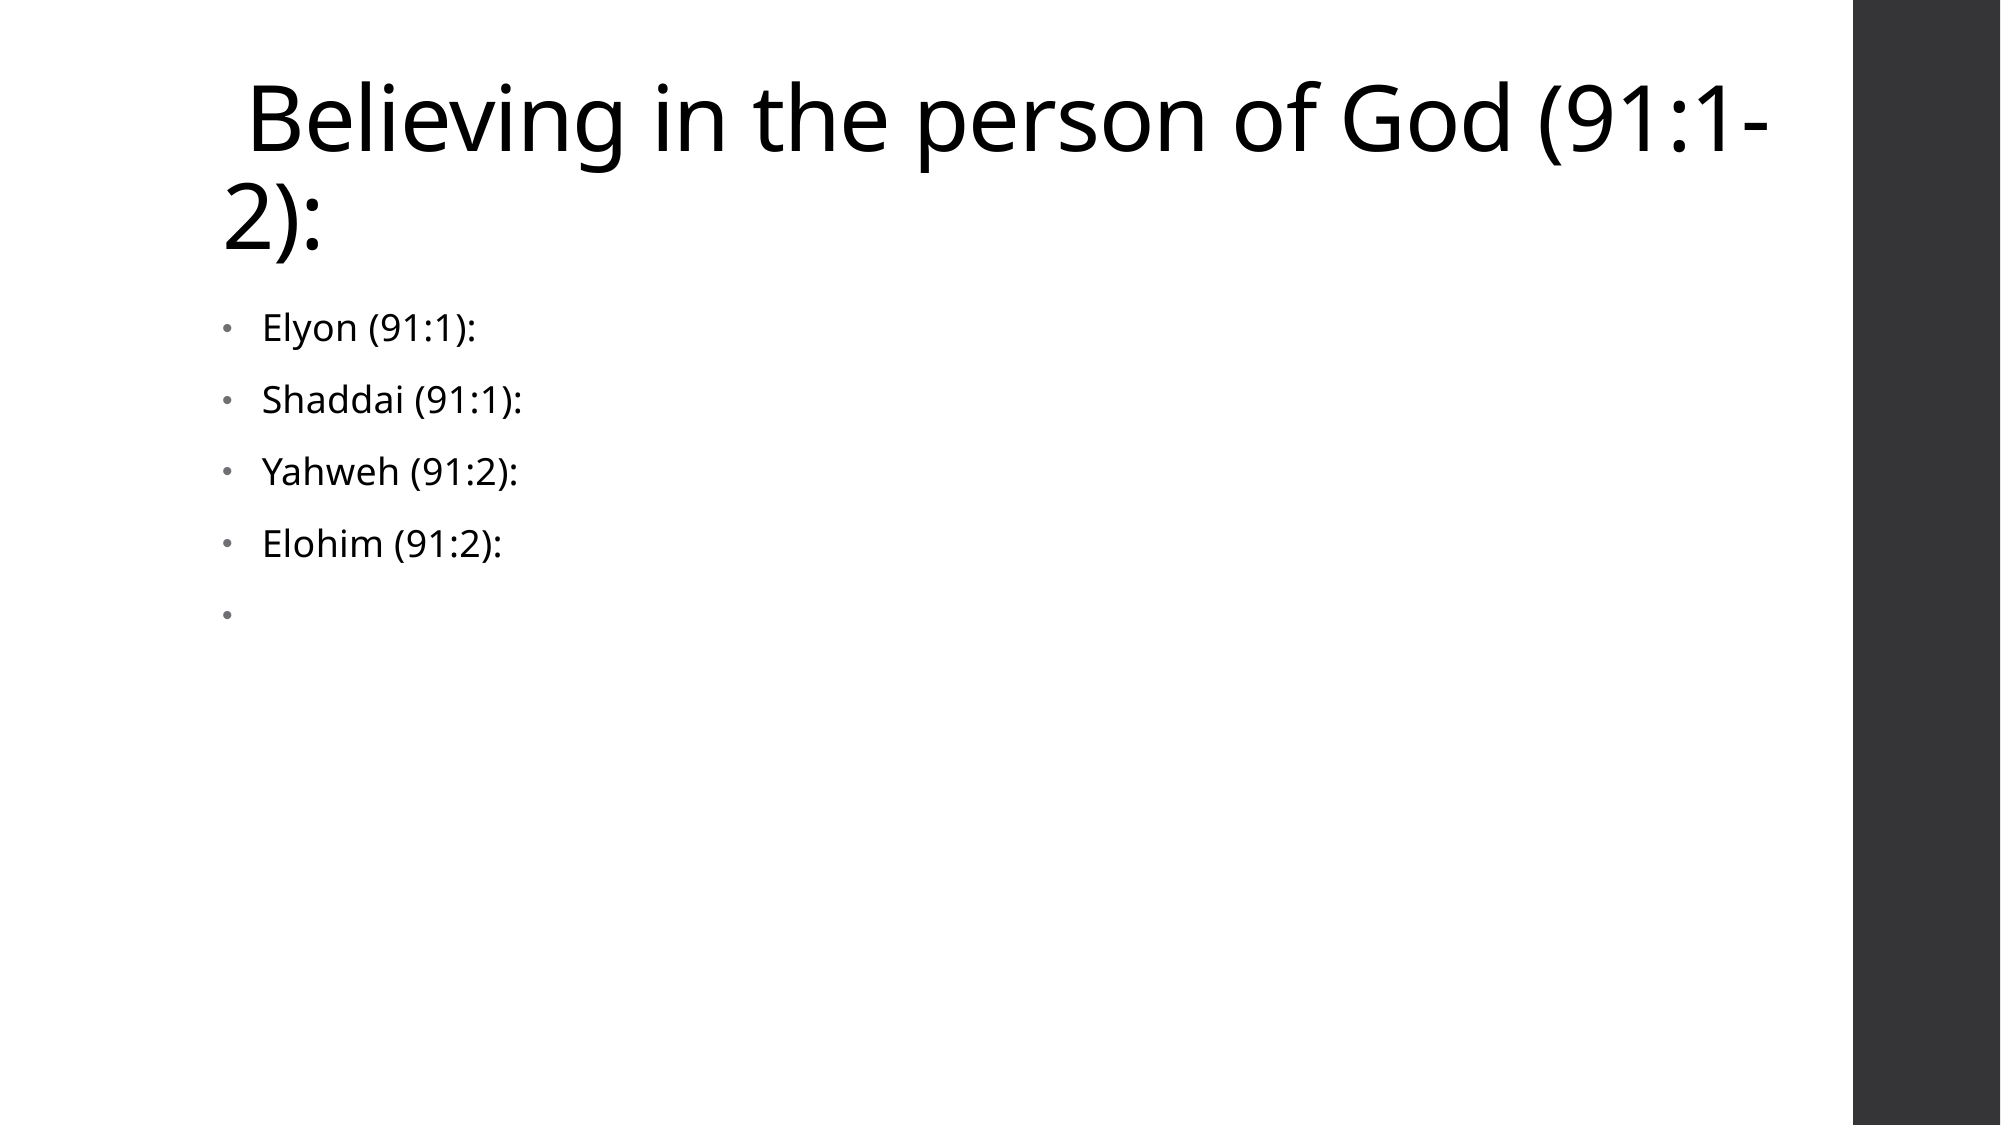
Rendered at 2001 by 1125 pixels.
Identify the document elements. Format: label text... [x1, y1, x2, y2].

title Believing in the person of God (91:1-2): [206, 60, 1797, 278]
list Elyon (91:1): Shaddai (91:1): Yahweh (91:2): Elohim (91:2): [206, 299, 1617, 1014]
